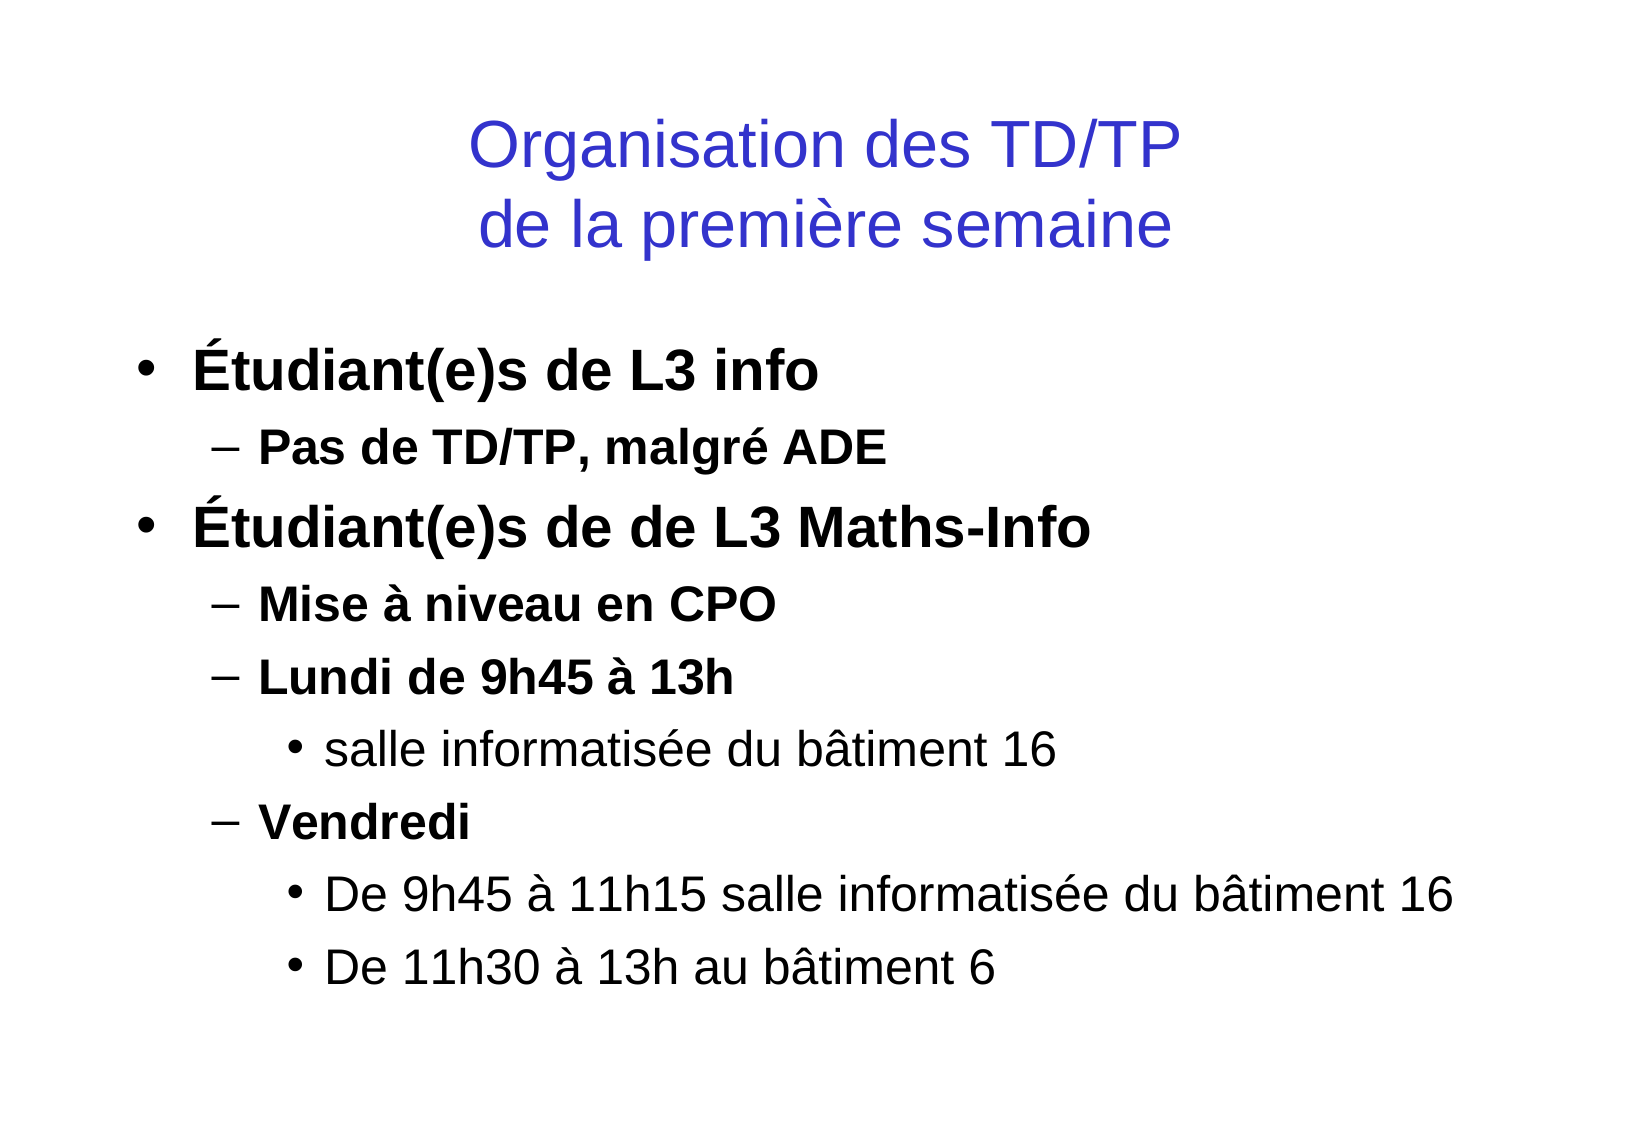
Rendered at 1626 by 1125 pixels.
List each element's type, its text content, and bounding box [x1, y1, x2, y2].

list Étudiant(e)s de L3 info Pas de TD/TP, malgré ADE Étudiant(e)s de de L3 Maths-Info Mise à niveau en CPO Lundi de 9h45 à 13h salle informatisée du bâtiment 16 Vendredi De 9h45 à 11h15 salle informatisée du bâtiment 16 De 11h30 à 13h au bâtiment 6 [121, 324, 1504, 1003]
title Organisation des TD/TP de la première semaine [135, 87, 1517, 276]
